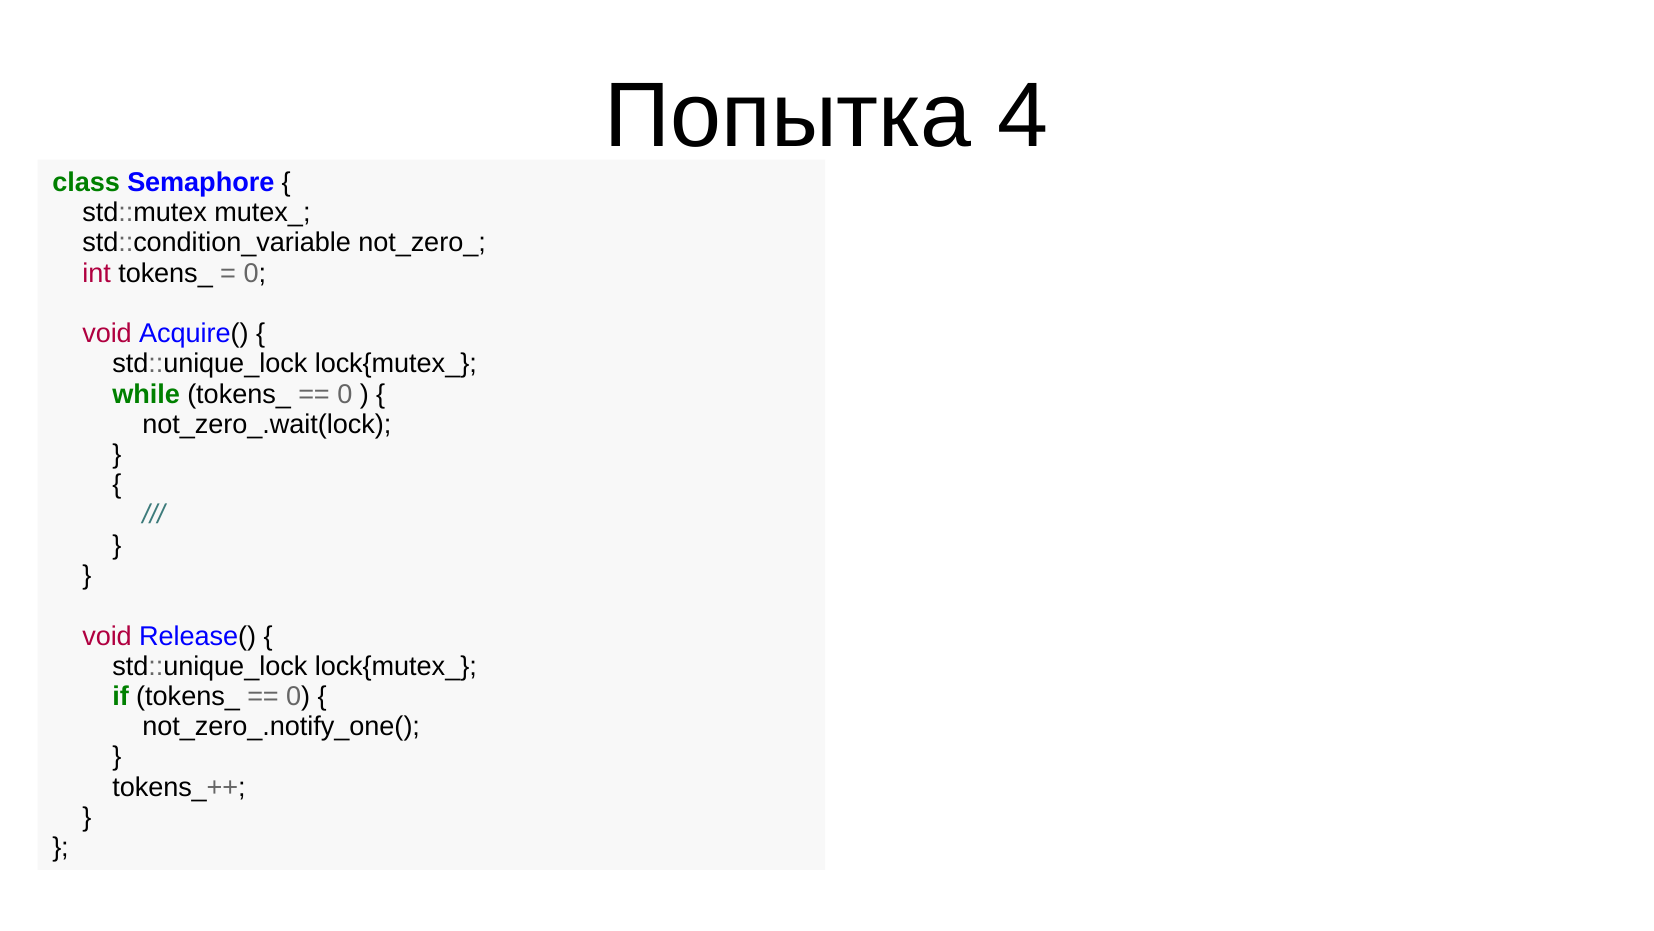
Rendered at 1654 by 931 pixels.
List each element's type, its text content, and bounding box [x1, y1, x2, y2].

title Попытка 4 [82, 37, 1571, 193]
text_box class Semaphore { std::mutex mutex_; std::condition_variable not_zero_; int tokens_ = 0; void Acquire() { std::unique_lock lock{mutex_}; while (tokens_ == 0 ) { not_zero_.wait(lock); } { /// } } void Release() { std::unique_lock lock{mutex_}; if (tokens_ == 0) { not_zero_.notify_one(); } tokens_++; } }; [37, 159, 826, 870]
